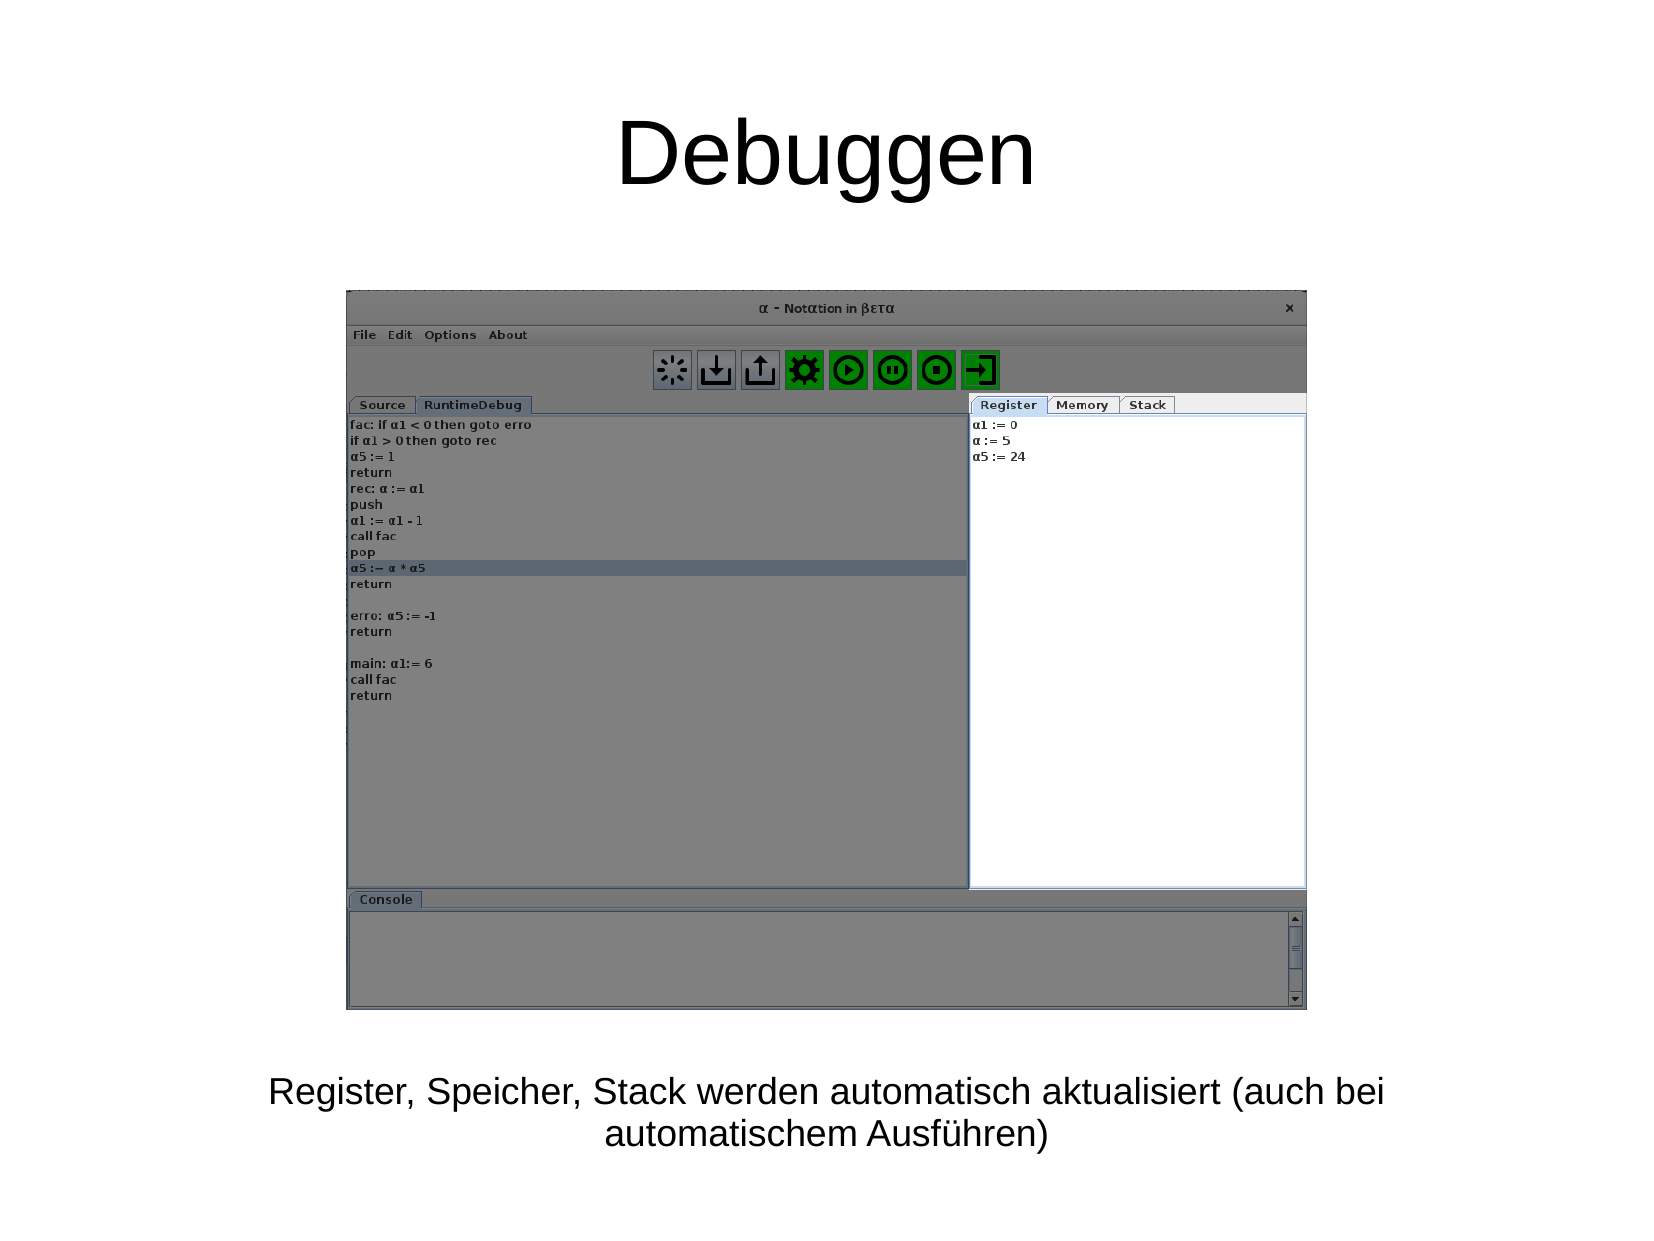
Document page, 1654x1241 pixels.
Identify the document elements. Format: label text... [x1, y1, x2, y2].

text_box Register, Speicher, Stack werden automatisch aktualisiert (auch bei automatischem Ausführen) [147, 1062, 1506, 1162]
title Debuggen [82, 49, 1571, 257]
picture [346, 290, 1307, 1010]
